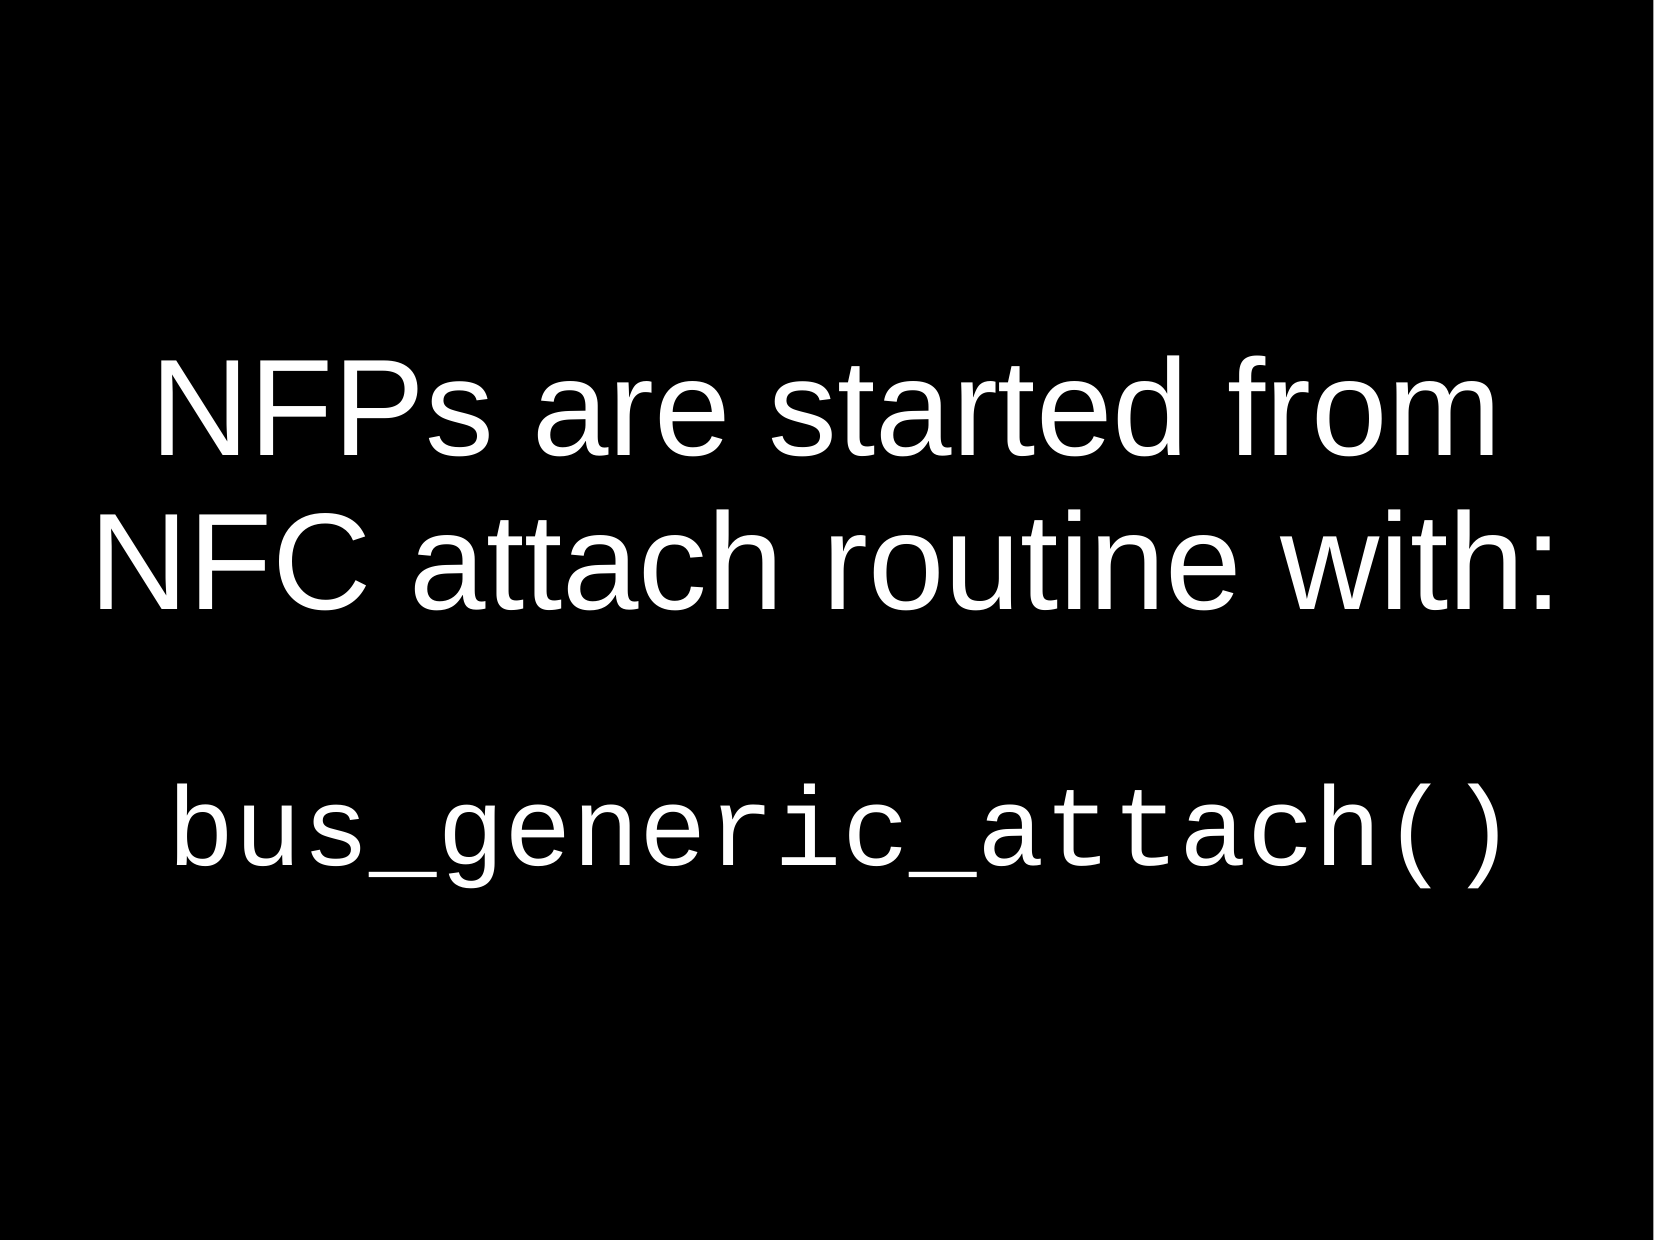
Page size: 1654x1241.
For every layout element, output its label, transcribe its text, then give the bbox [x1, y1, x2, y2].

title NFPs are started from NFC attach routine with: bus_generic_attach() [82, 49, 1571, 1182]
